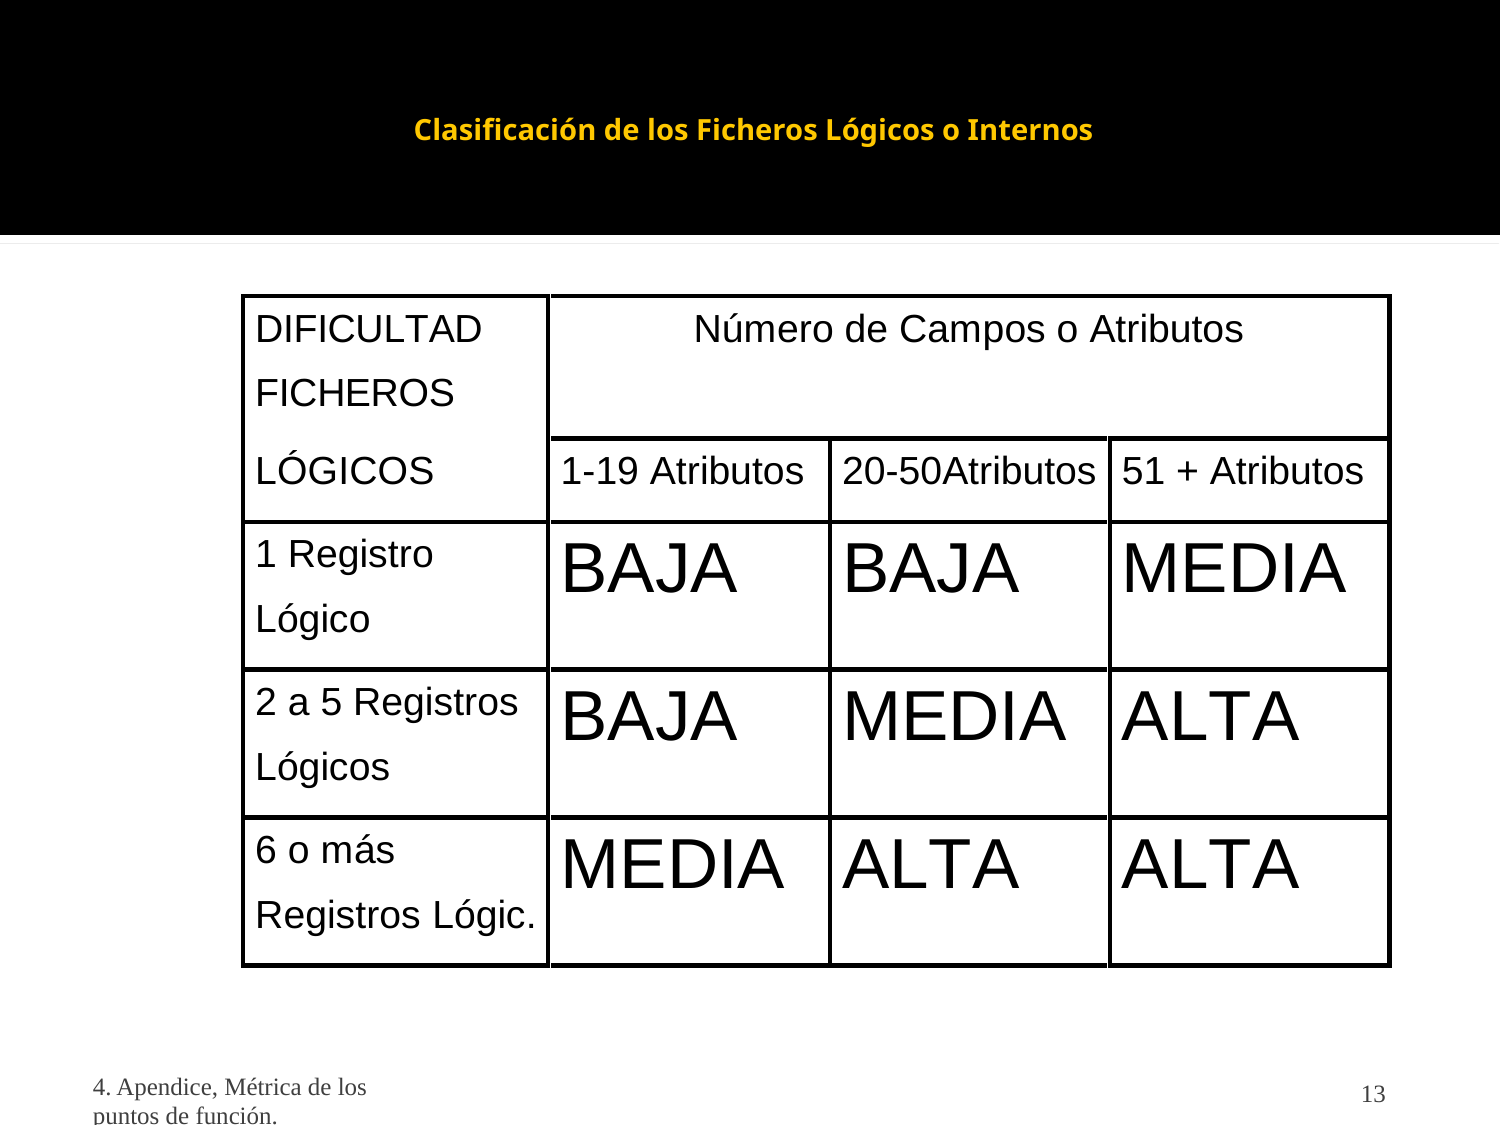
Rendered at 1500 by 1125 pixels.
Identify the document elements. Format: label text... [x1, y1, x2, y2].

chart [229, 293, 1459, 1013]
title Clasificación de los Ficheros Lógicos o Internos [75, 25, 1426, 232]
text_box [1345, 1062, 1467, 1108]
text_box 4. Apendice, Métrica de los puntos de función. [75, 1062, 426, 1108]
